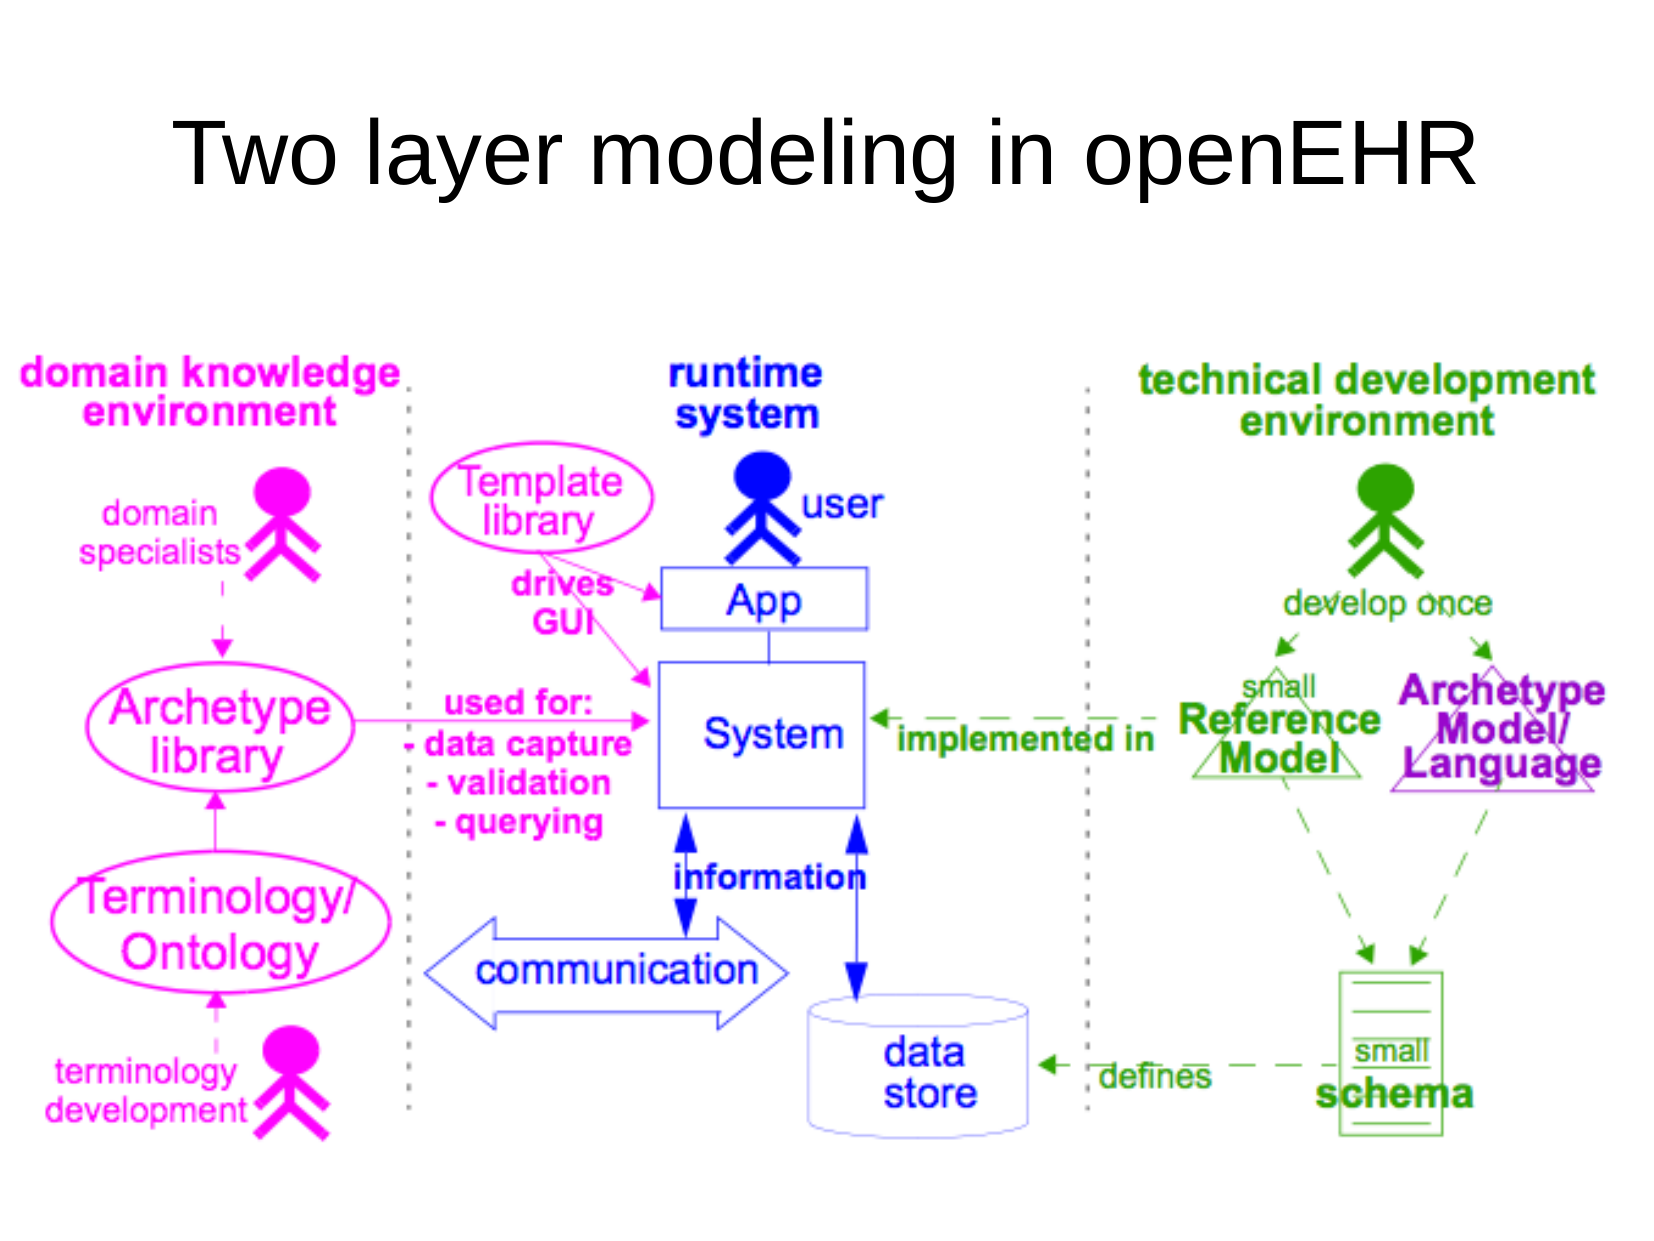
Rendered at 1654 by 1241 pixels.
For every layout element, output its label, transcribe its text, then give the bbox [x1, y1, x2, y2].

title Two layer modeling in openEHR [82, 49, 1571, 257]
picture [0, 339, 1654, 1152]
